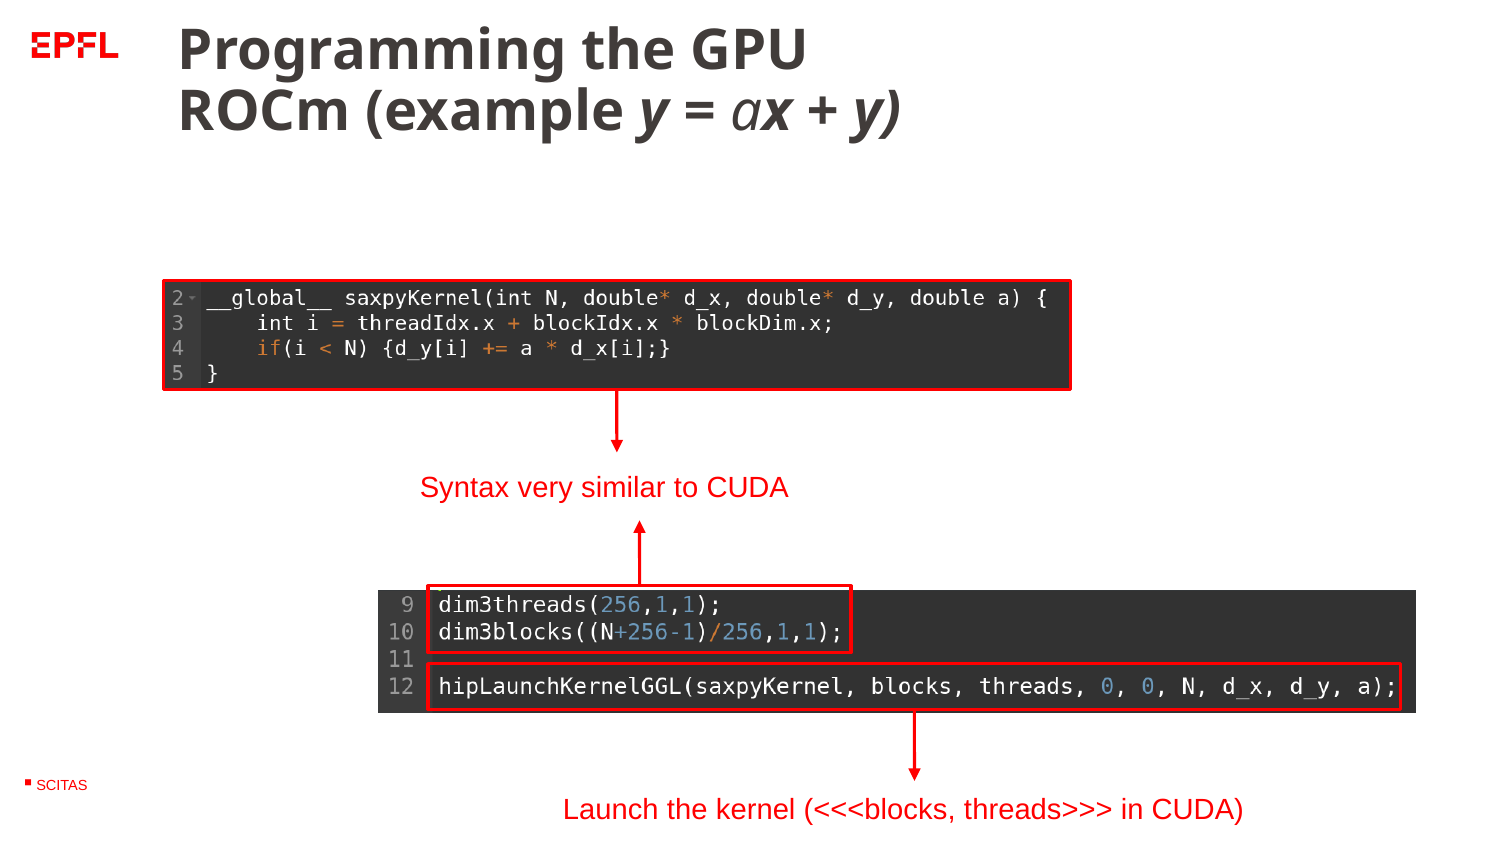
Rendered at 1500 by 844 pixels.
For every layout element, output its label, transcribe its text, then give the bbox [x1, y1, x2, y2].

title Programming the GPU ROCm (example y = ax + y) [148, 21, 1416, 198]
picture [21, 21, 129, 69]
picture [378, 590, 1416, 713]
picture [165, 282, 1069, 388]
picture [430, 590, 849, 651]
picture [430, 665, 1399, 708]
text_box Launch the kernel (<<<blocks, threads>>> in CUDA) [547, 775, 1281, 841]
text_box Syntax very similar to CUDA [404, 453, 971, 519]
